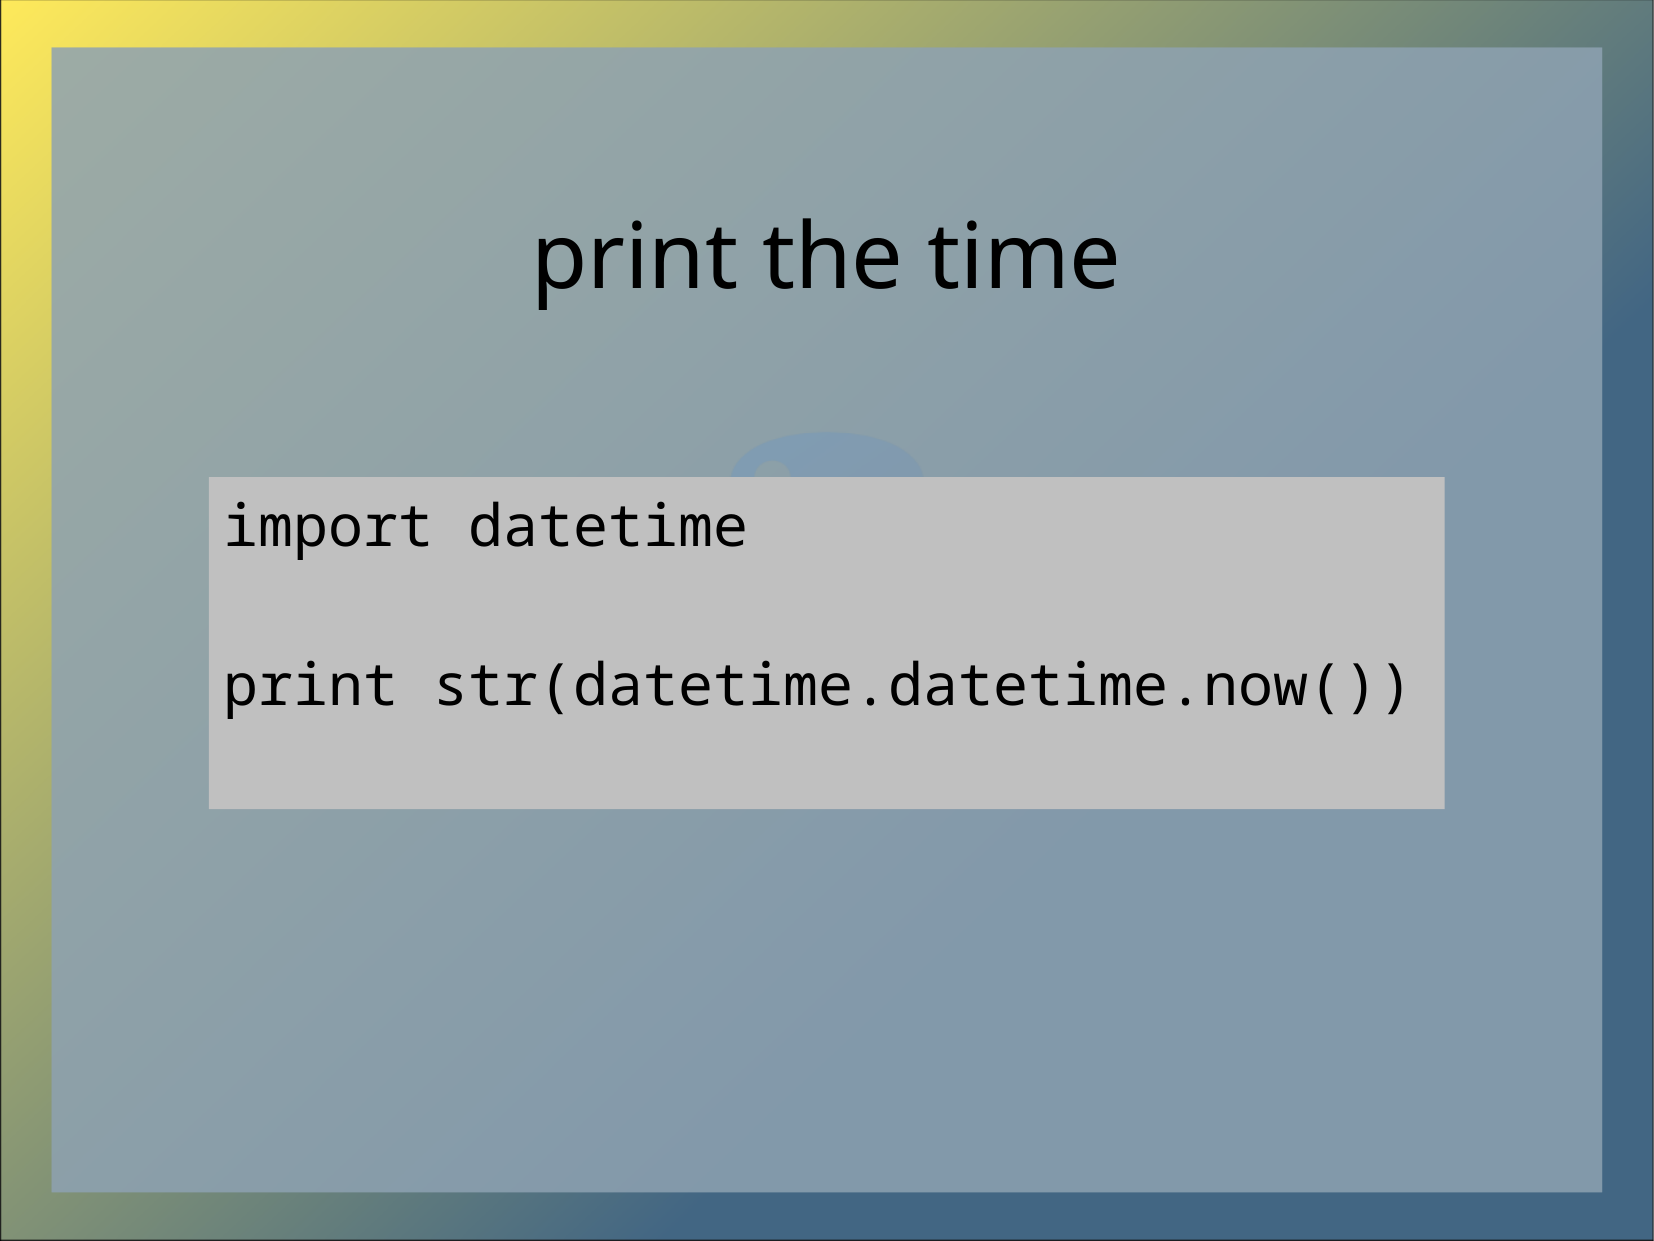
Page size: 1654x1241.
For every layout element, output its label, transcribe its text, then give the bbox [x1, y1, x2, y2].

title print the time [82, 150, 1571, 358]
text_box import datetime print str(datetime.datetime.now()) [208, 477, 1445, 763]
picture [0, 0, 1654, 1241]
